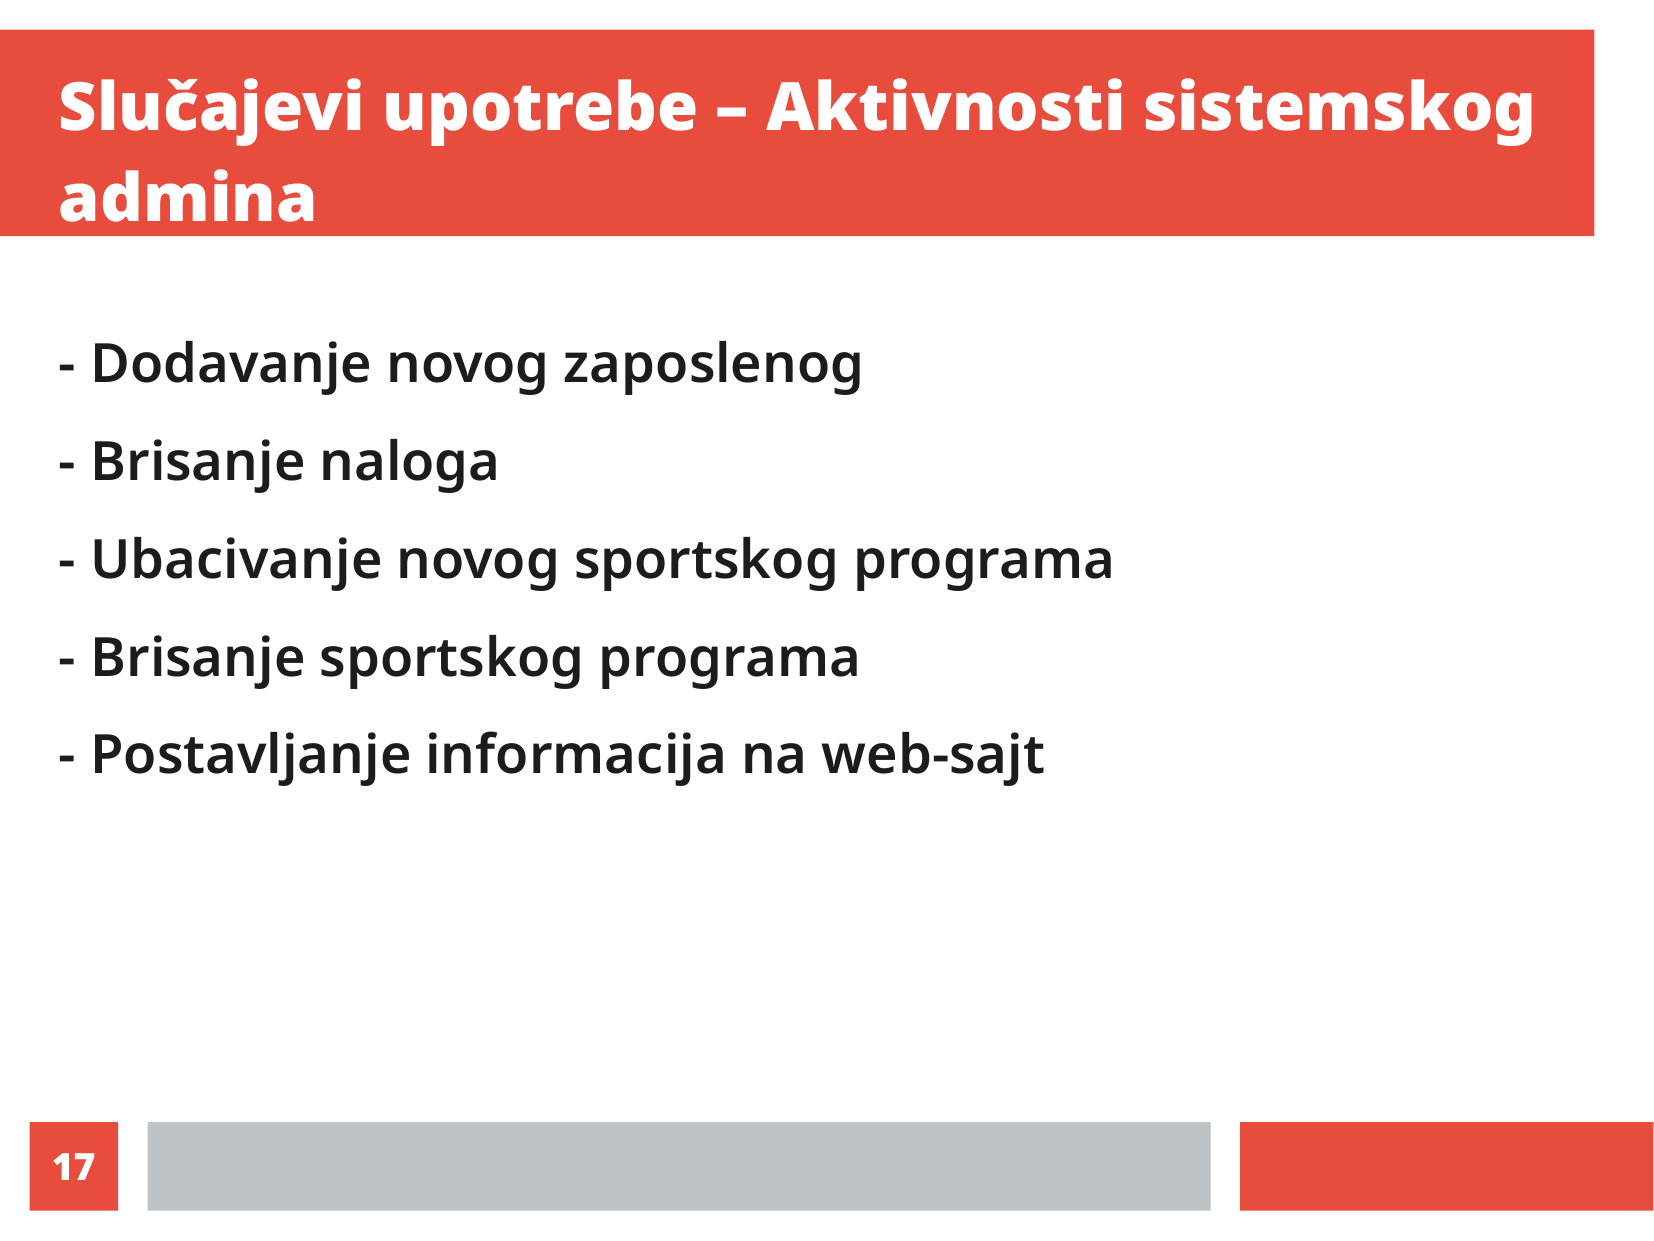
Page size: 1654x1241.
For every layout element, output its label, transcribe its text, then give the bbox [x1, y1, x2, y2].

title Slučajevi upotrebe – Aktivnosti sistemskog admina [59, 59, 1595, 207]
list - Dodavanje novog zaposlenog - Brisanje naloga - Ubacivanje novog sportskog programa - Brisanje sportskog programa - Postavljanje informacija na web-sajt [59, 324, 1565, 1093]
